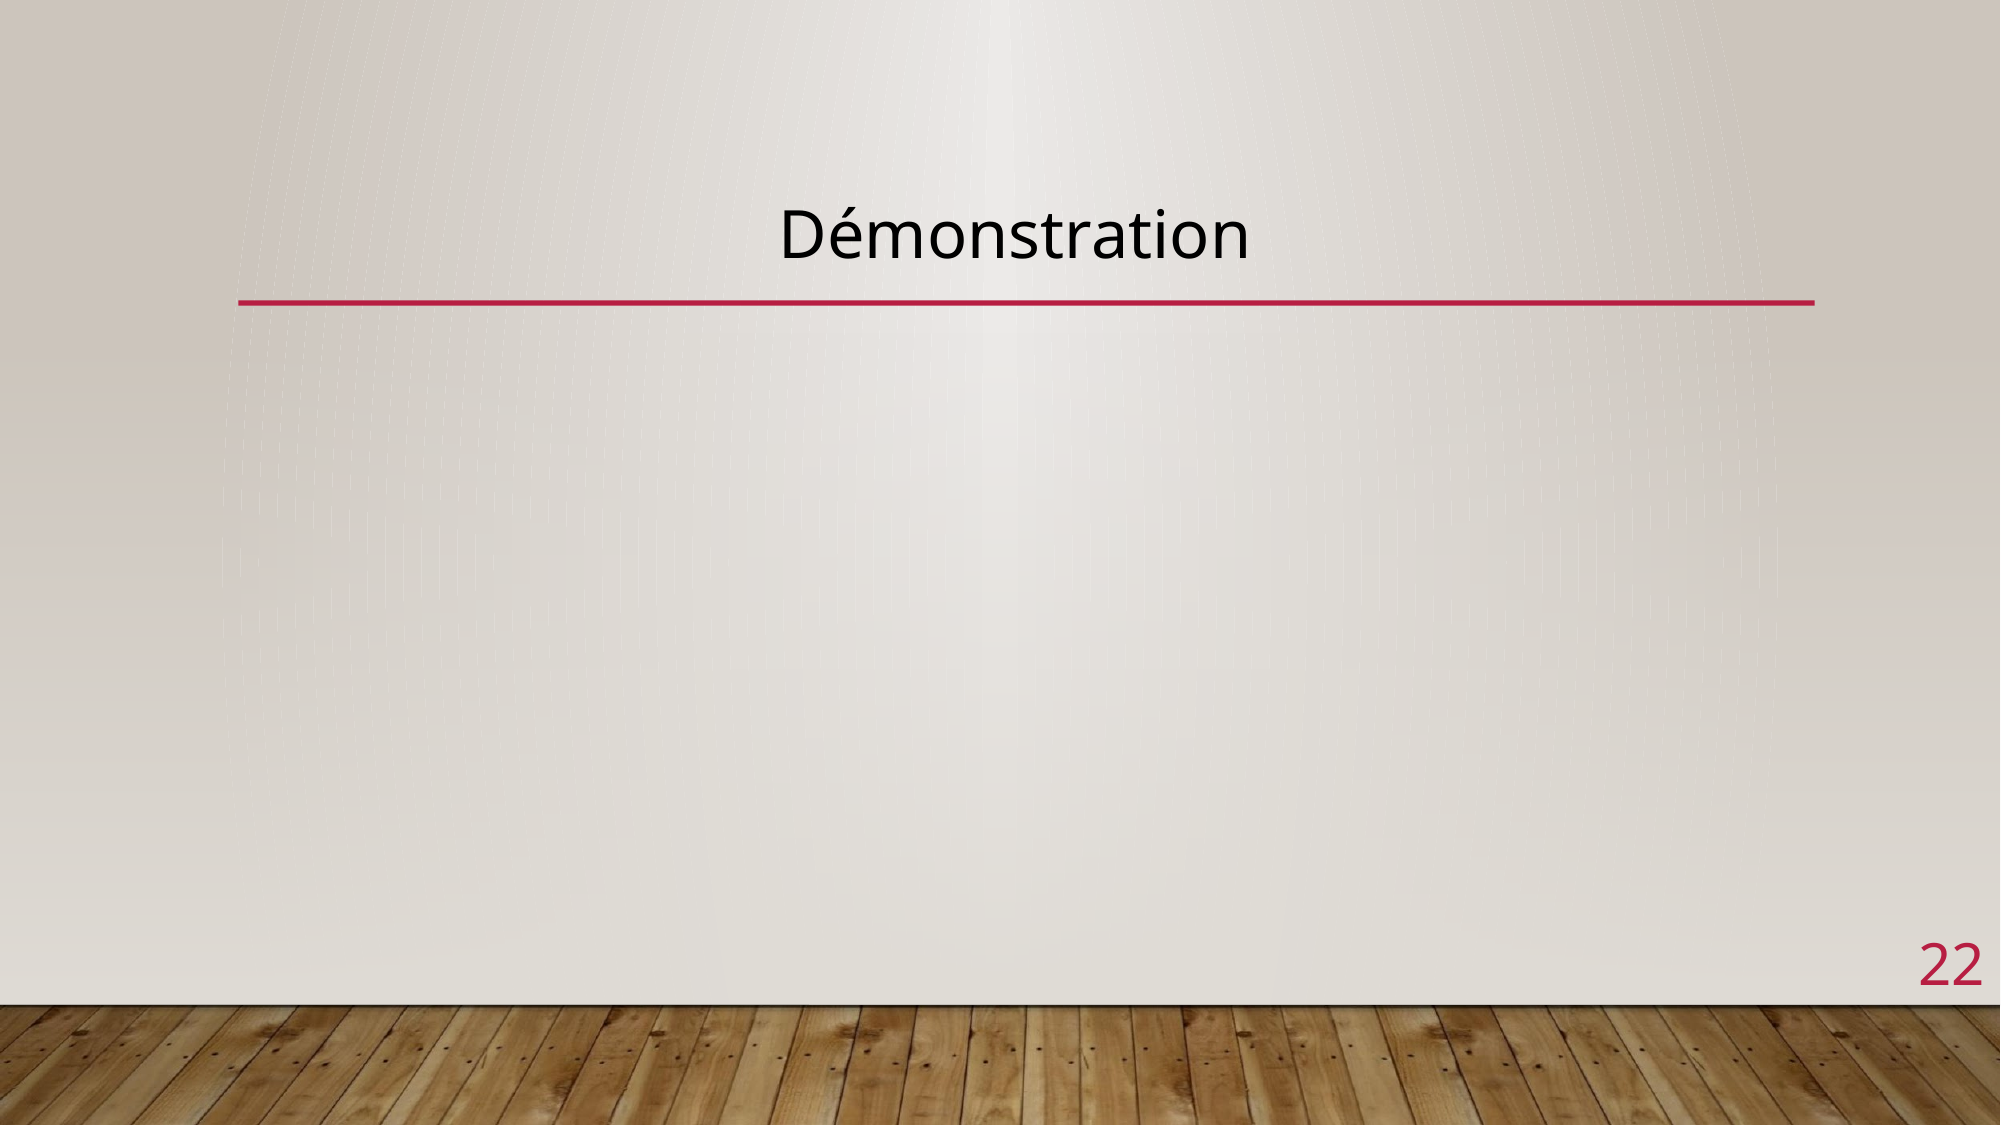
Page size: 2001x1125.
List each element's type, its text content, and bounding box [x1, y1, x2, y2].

picture [0, 1005, 2000, 1125]
title Démonstration [763, 193, 2000, 299]
slide_number <number> [1866, 920, 2000, 1003]
